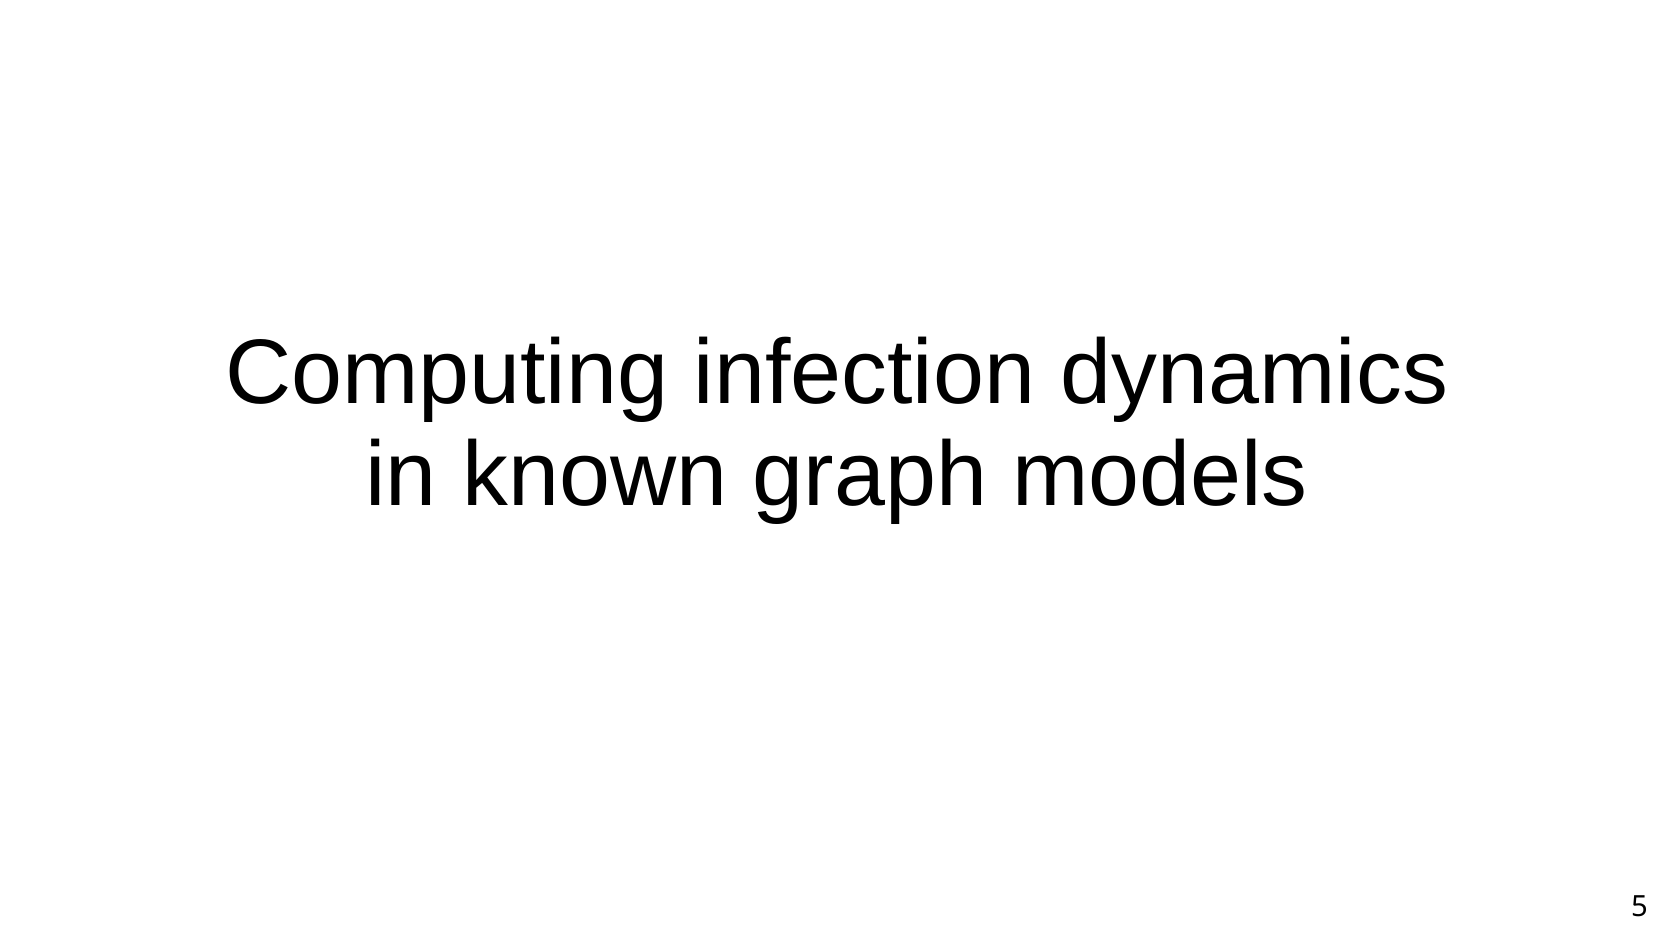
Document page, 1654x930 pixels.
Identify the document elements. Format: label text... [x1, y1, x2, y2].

title Computing infection dynamics in known graph models [93, 320, 1582, 526]
